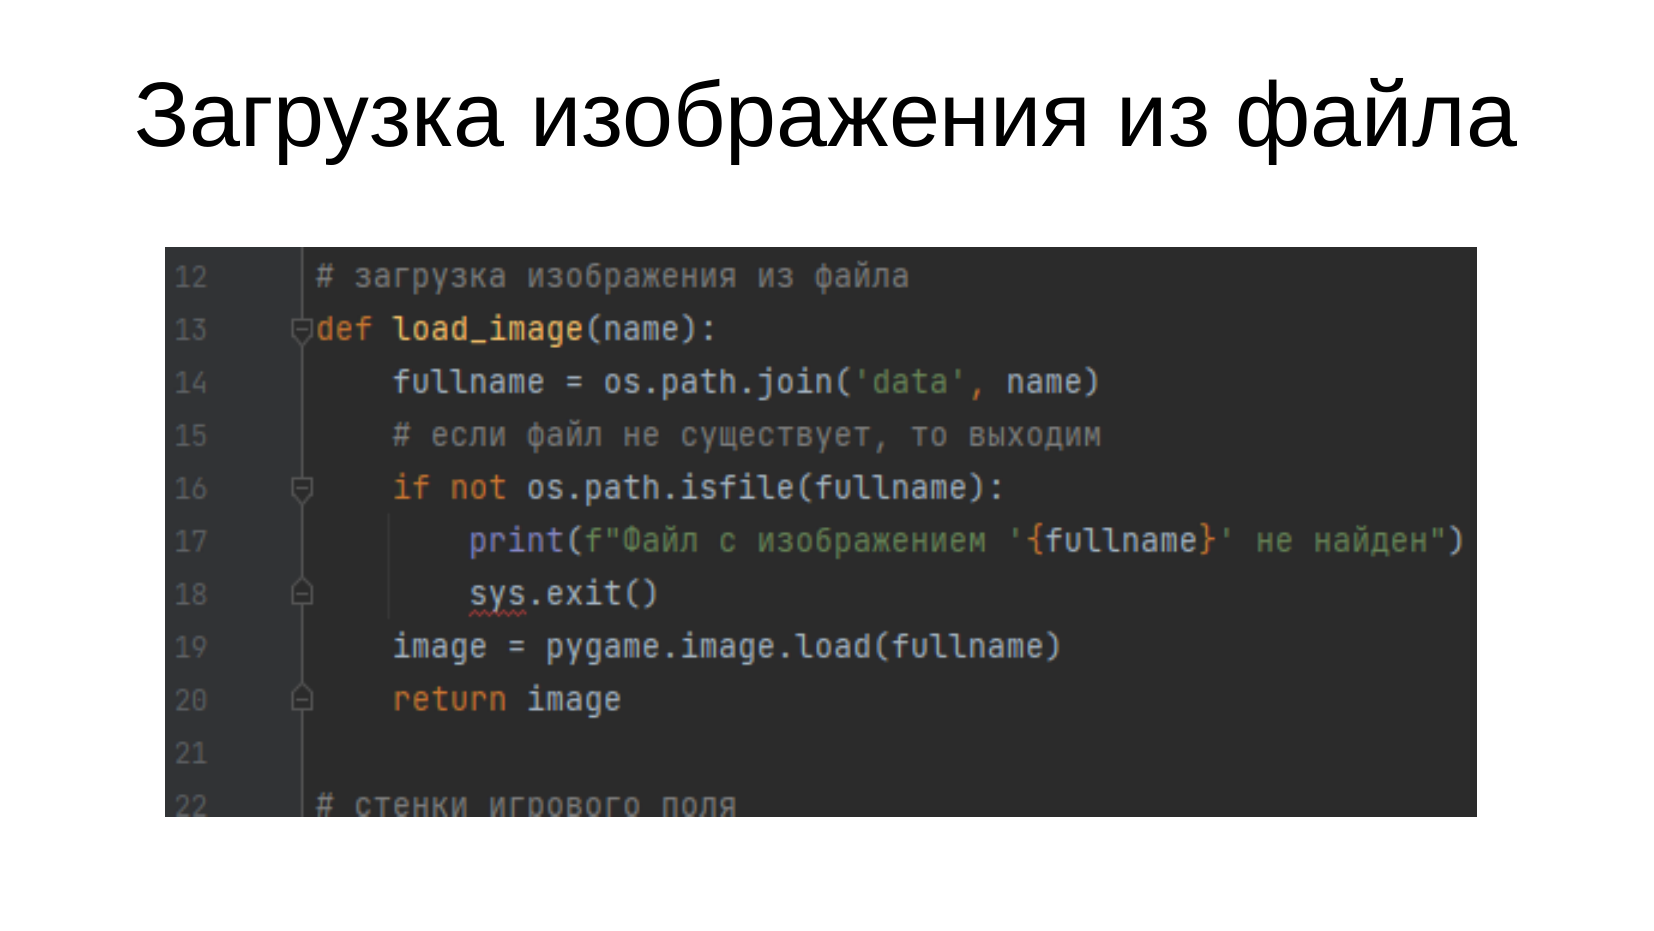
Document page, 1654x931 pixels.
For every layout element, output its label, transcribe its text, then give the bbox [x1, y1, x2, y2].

title Загрузка изображения из файла [82, 37, 1571, 193]
picture [165, 247, 1477, 817]
